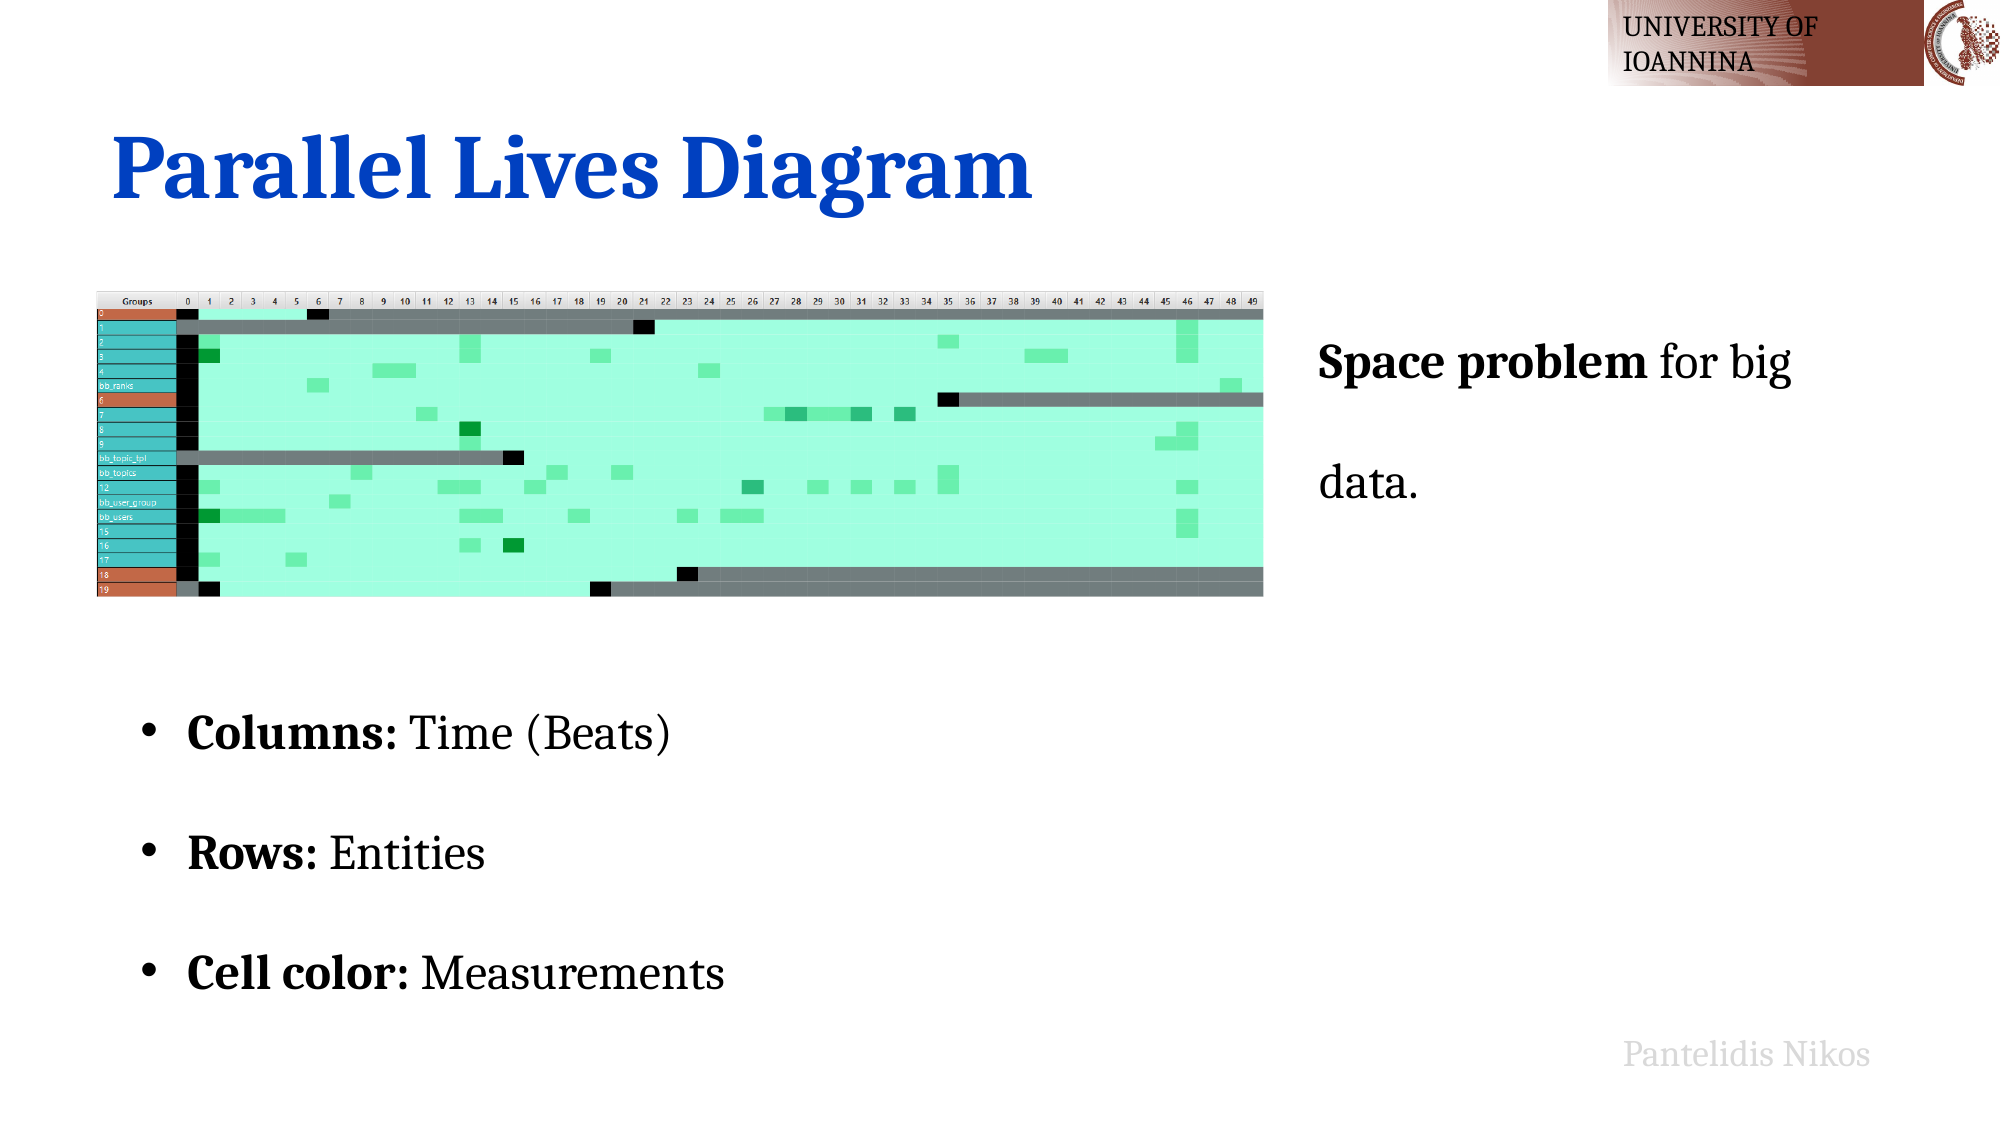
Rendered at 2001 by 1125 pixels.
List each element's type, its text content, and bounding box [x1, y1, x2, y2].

text_box Columns: Time (Beats) Rows: Entities Cell color: Measurements [125, 631, 1239, 1007]
picture [1924, 0, 2001, 86]
text_box Parallel Lives Diagram [96, 112, 1453, 258]
text_box Space problem for big data. [1304, 261, 1904, 517]
picture [96, 291, 1264, 597]
